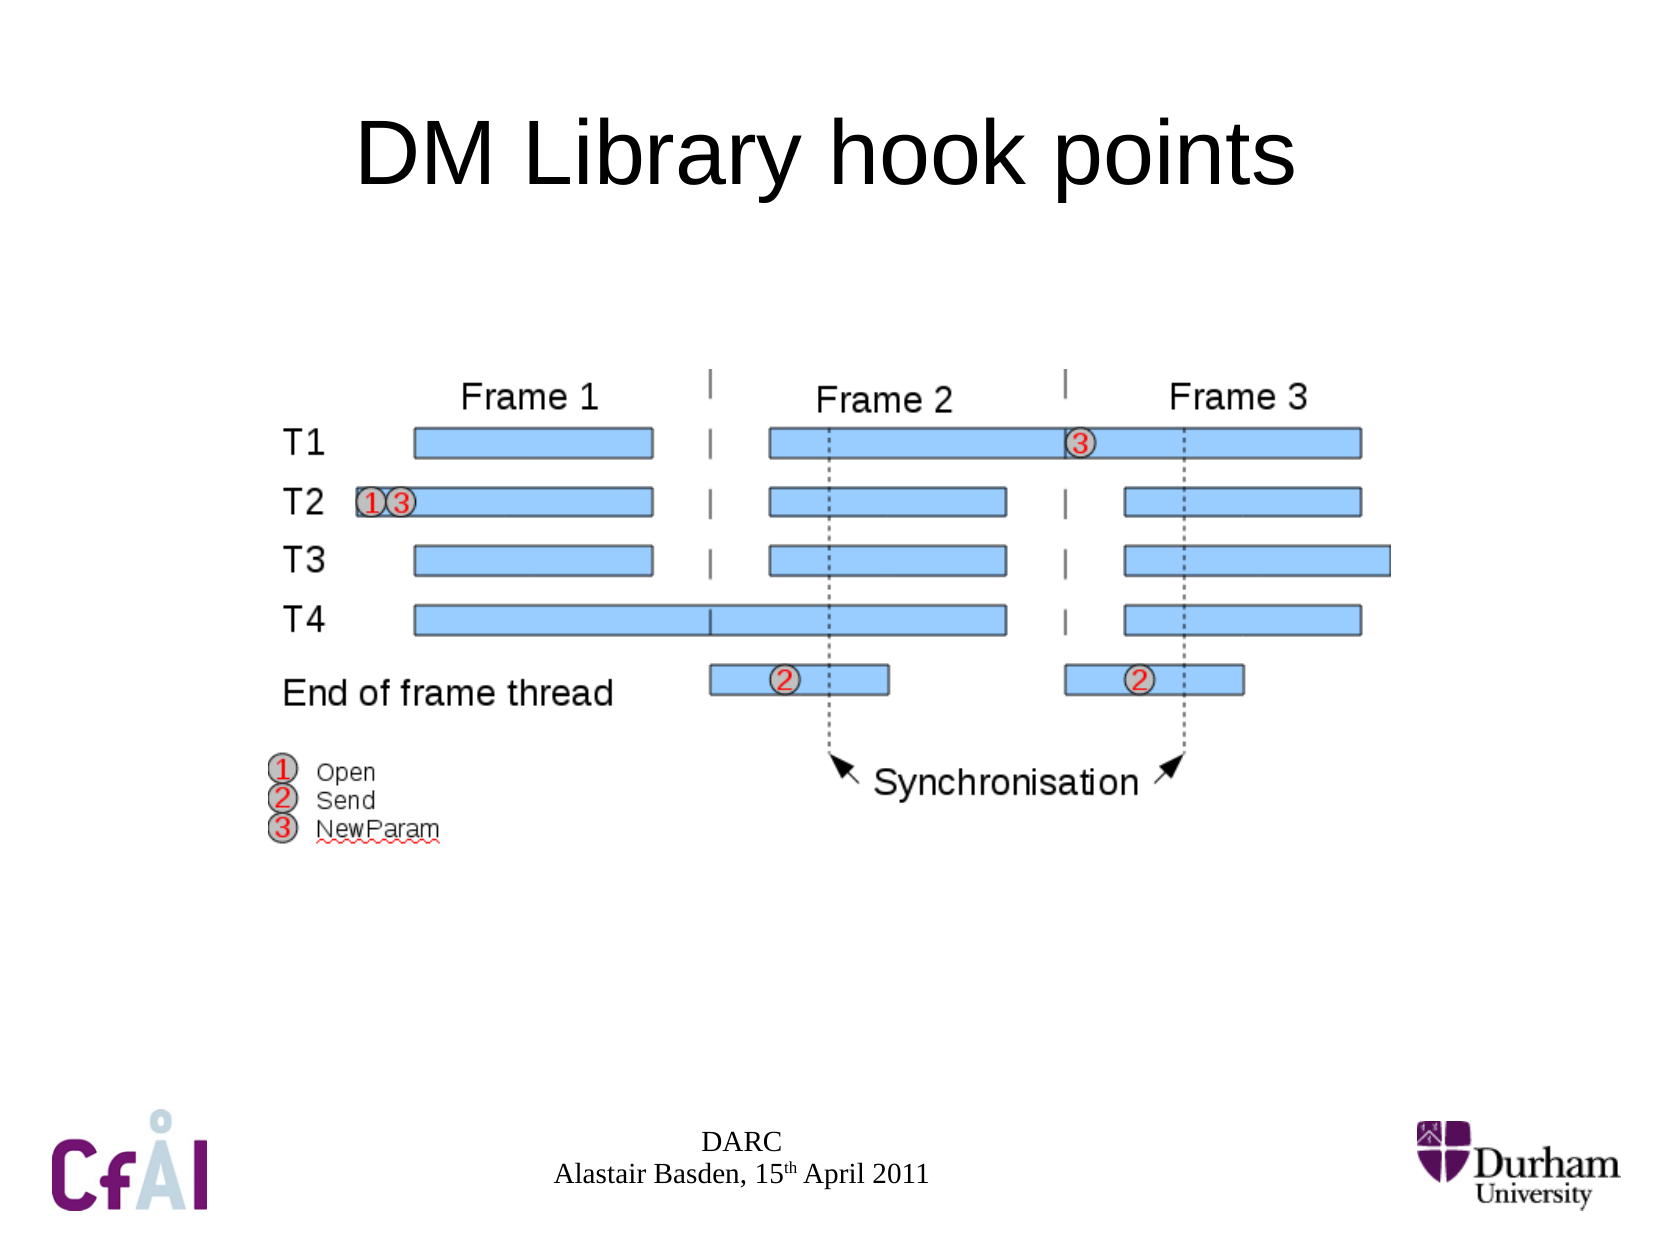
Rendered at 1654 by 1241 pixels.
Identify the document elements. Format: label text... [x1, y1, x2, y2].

picture [52, 1109, 207, 1211]
picture [1417, 1121, 1621, 1211]
picture [268, 369, 1391, 872]
title DM Library hook points [82, 49, 1571, 257]
